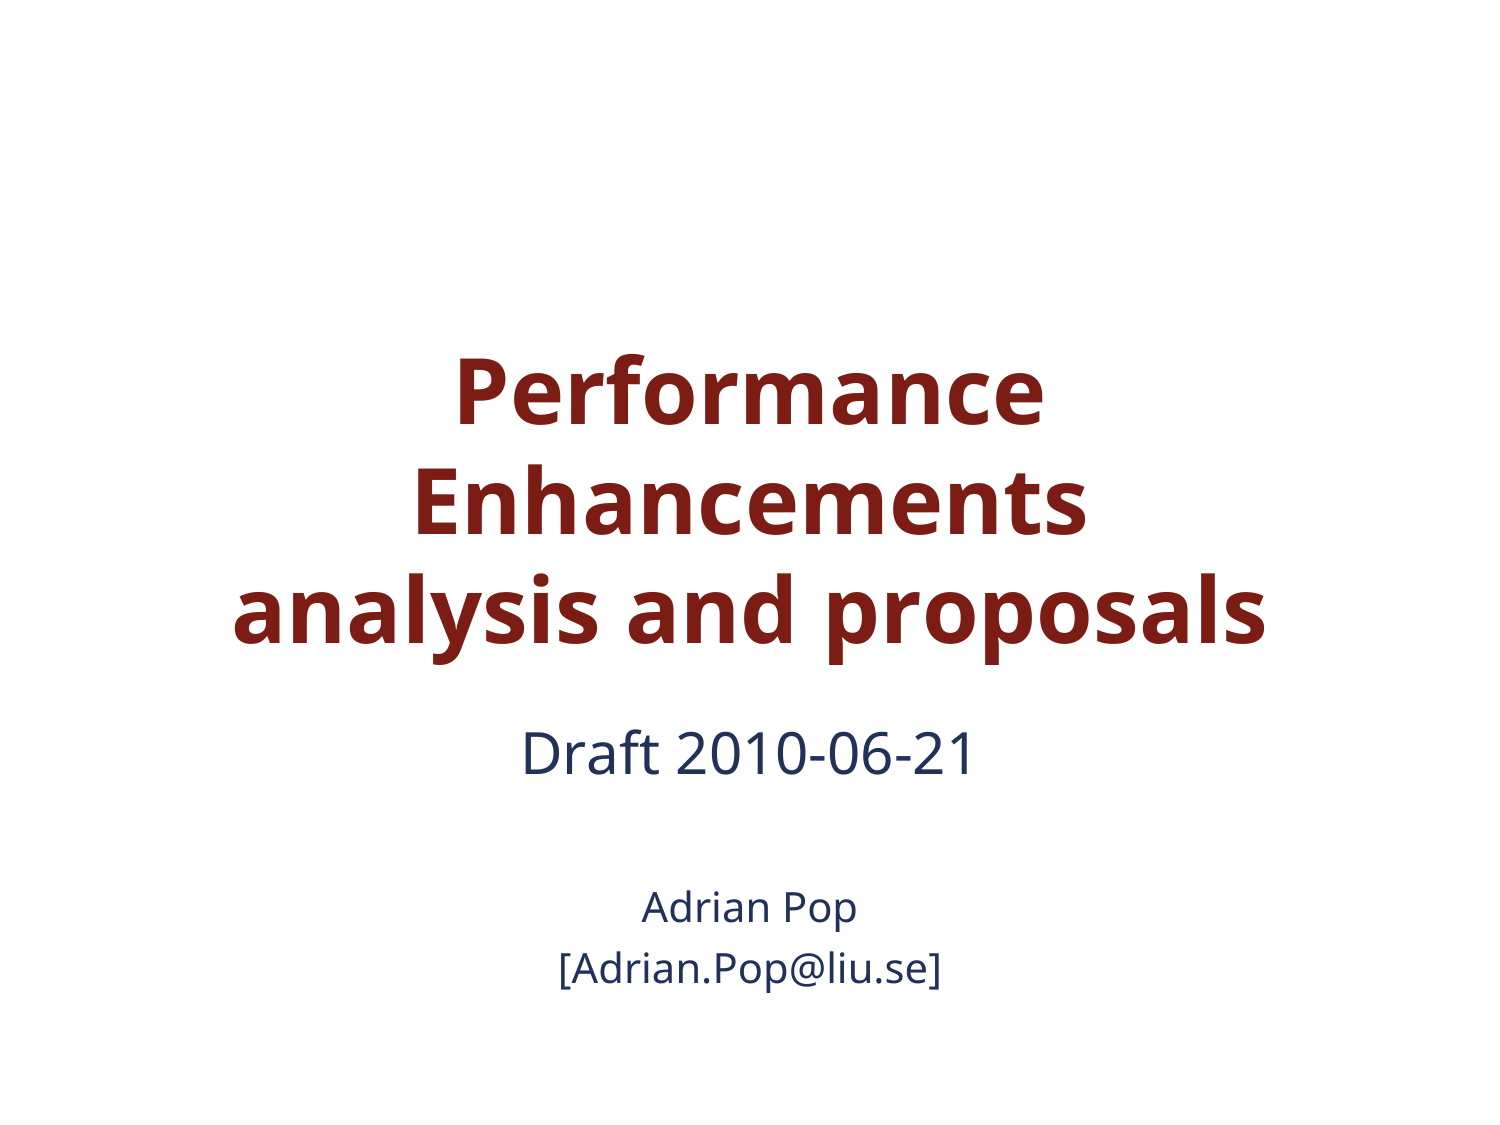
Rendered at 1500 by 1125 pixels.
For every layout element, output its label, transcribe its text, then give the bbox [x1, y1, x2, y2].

subtitle Draft 2010-06-21 Adrian Pop [Adrian.Pop@liu.se] [225, 708, 1276, 1067]
title Performance Enhancements analysis and proposals [112, 324, 1388, 638]
